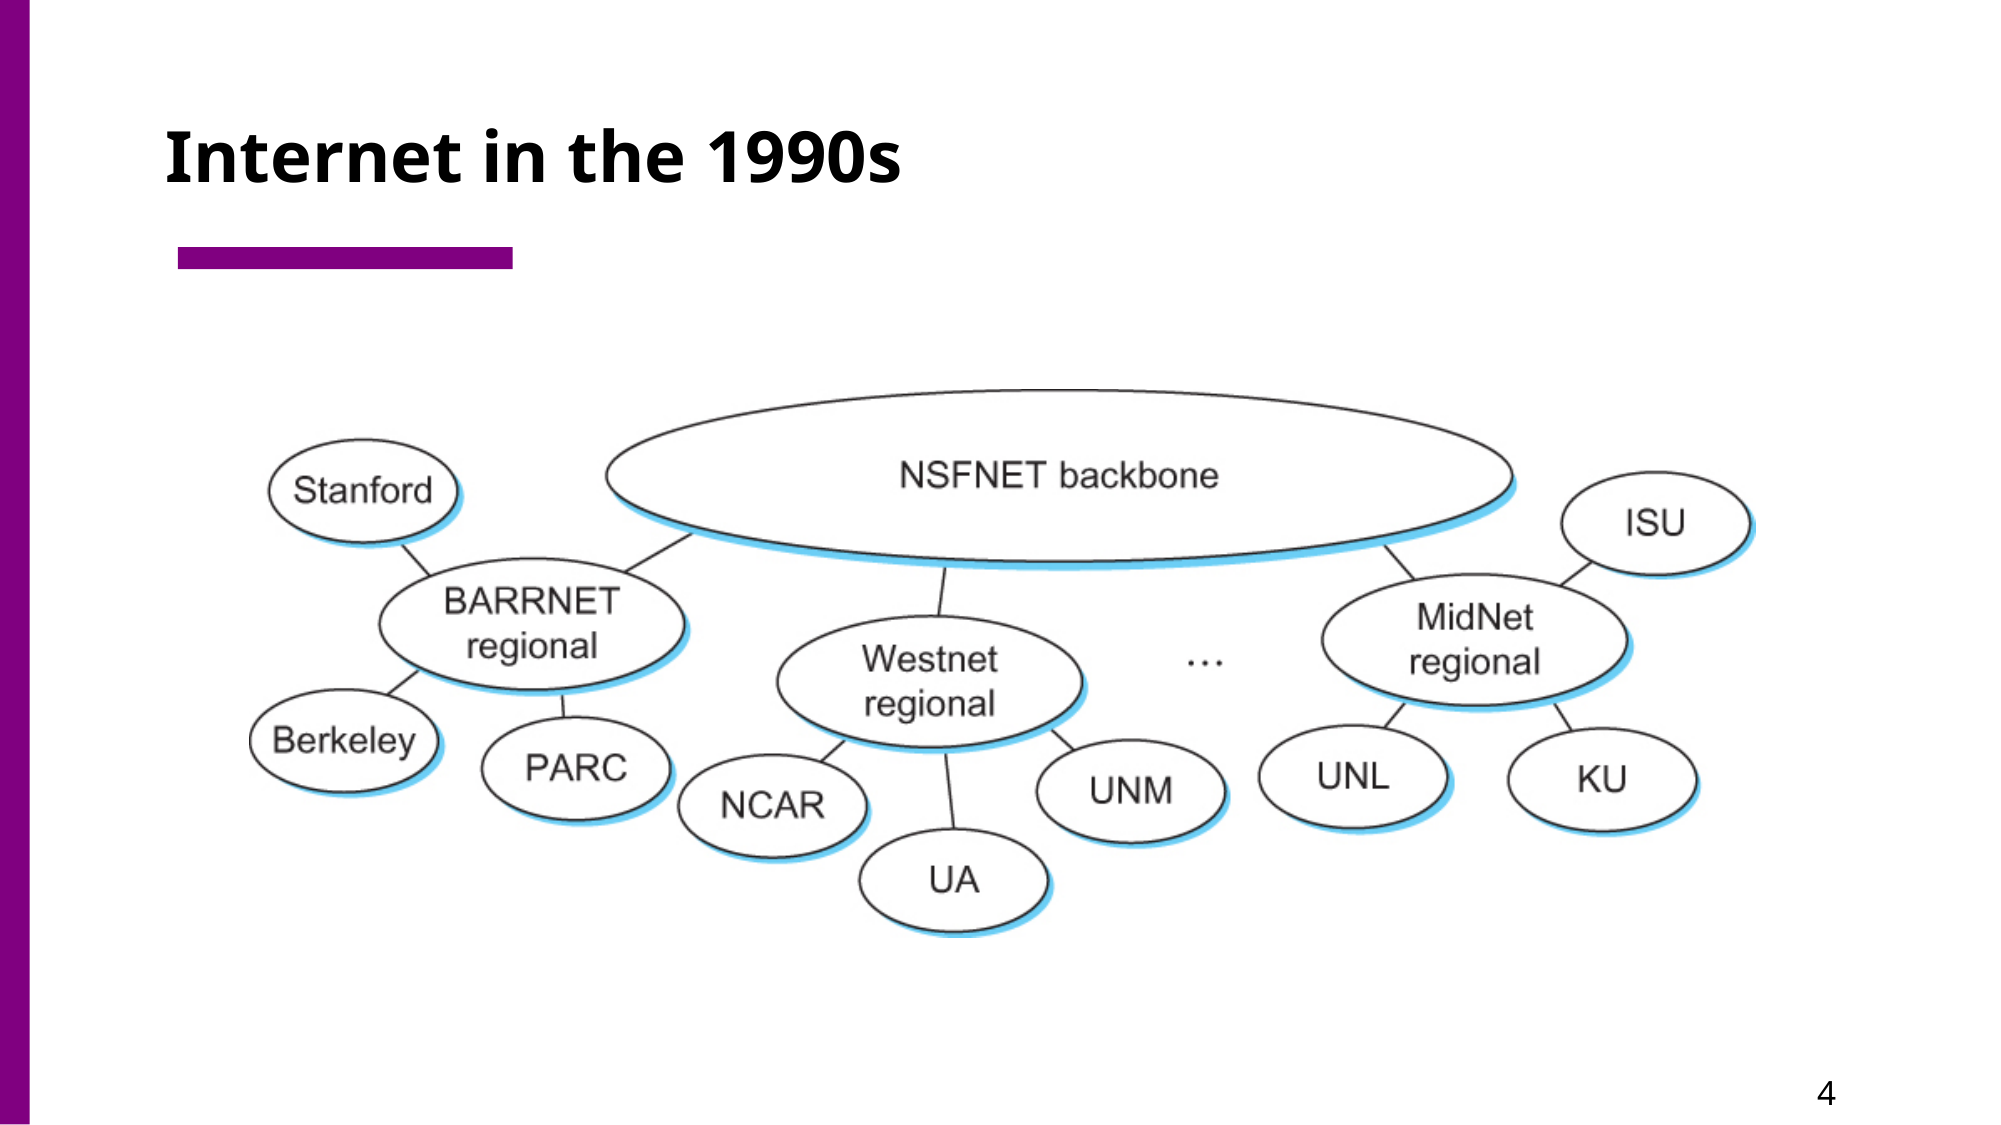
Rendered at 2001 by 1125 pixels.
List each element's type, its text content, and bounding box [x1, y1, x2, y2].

picture [249, 389, 1756, 938]
text_box Internet in the 1990s [151, 0, 1849, 212]
